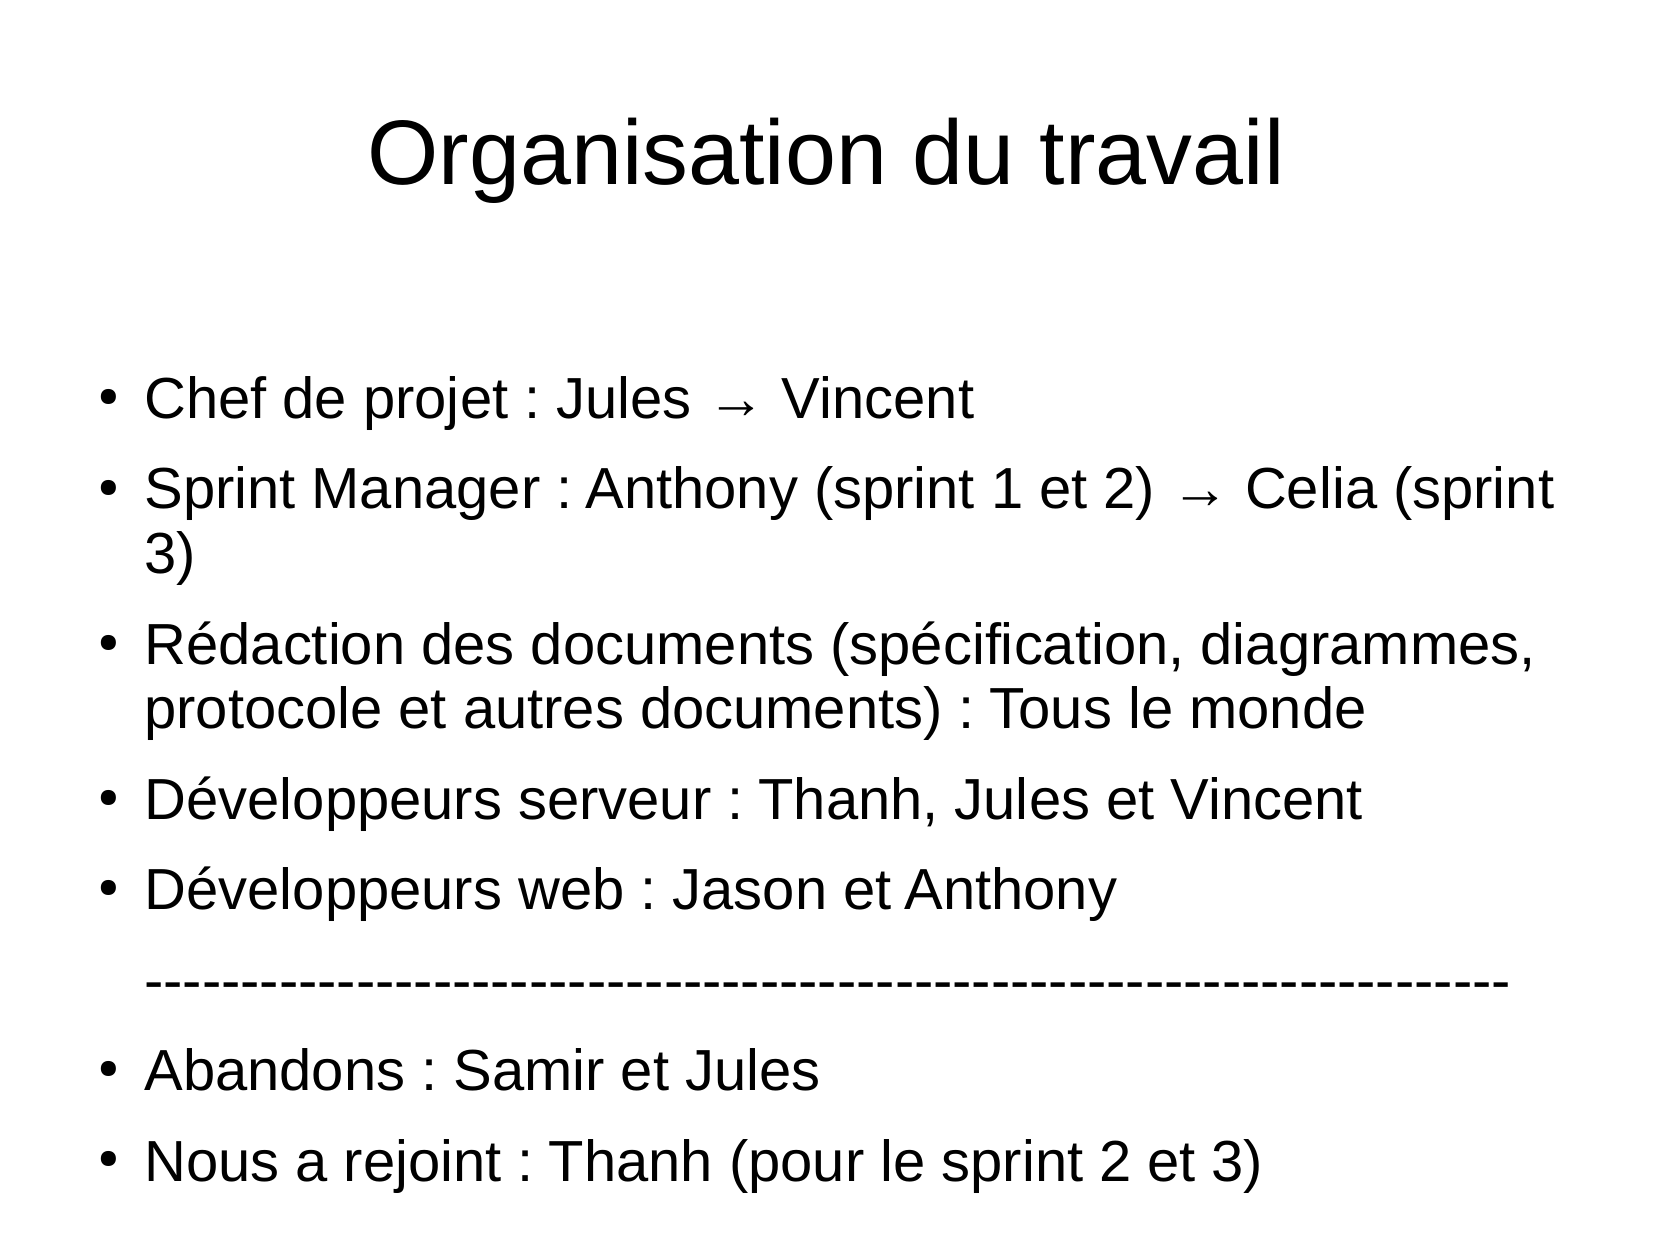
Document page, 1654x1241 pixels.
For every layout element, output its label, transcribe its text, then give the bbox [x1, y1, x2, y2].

title Organisation du travail [82, 49, 1571, 257]
list Chef de projet : Jules → Vincent Sprint Manager : Anthony (sprint 1 et 2) → Celia (sprint 3) Rédaction des documents (spécification, diagrammes, protocole et autres documents) : Tous le monde Développeurs serveur : Thanh, Jules et Vincent Développeurs web : Jason et Anthony ----------------------------------------------------------------------- Abandons : Samir et Jules Nous a rejoint : Thanh (pour le sprint 2 et 3) [82, 366, 1571, 1241]
